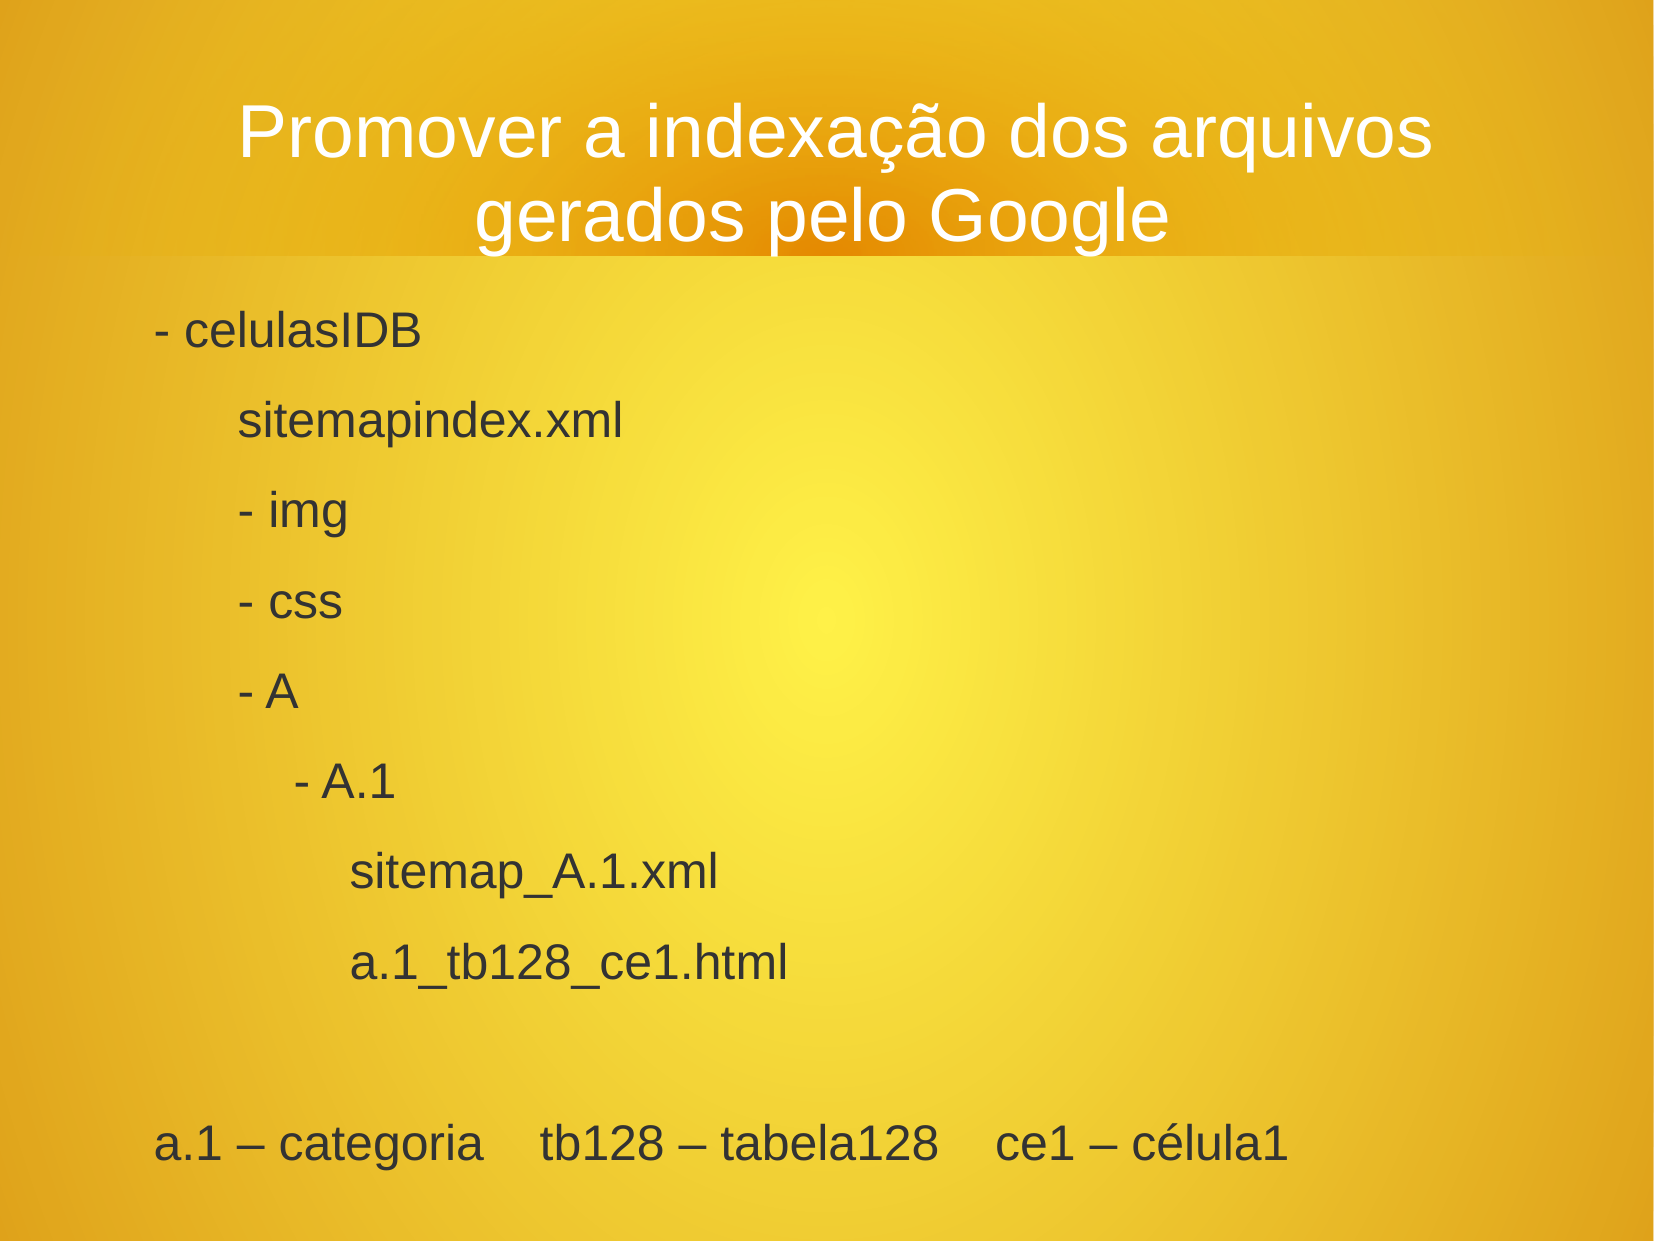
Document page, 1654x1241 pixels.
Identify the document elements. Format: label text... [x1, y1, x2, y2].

title Promover a indexação dos arquivos gerados pelo Google [78, 70, 1567, 278]
list - celulasIDB sitemapindex.xml - img - css - A - A.1 sitemap_A.1.xml a.1_tb128_ce1.html a.1 – categoria tb128 – tabela128 ce1 – célula1 [82, 302, 1538, 1217]
